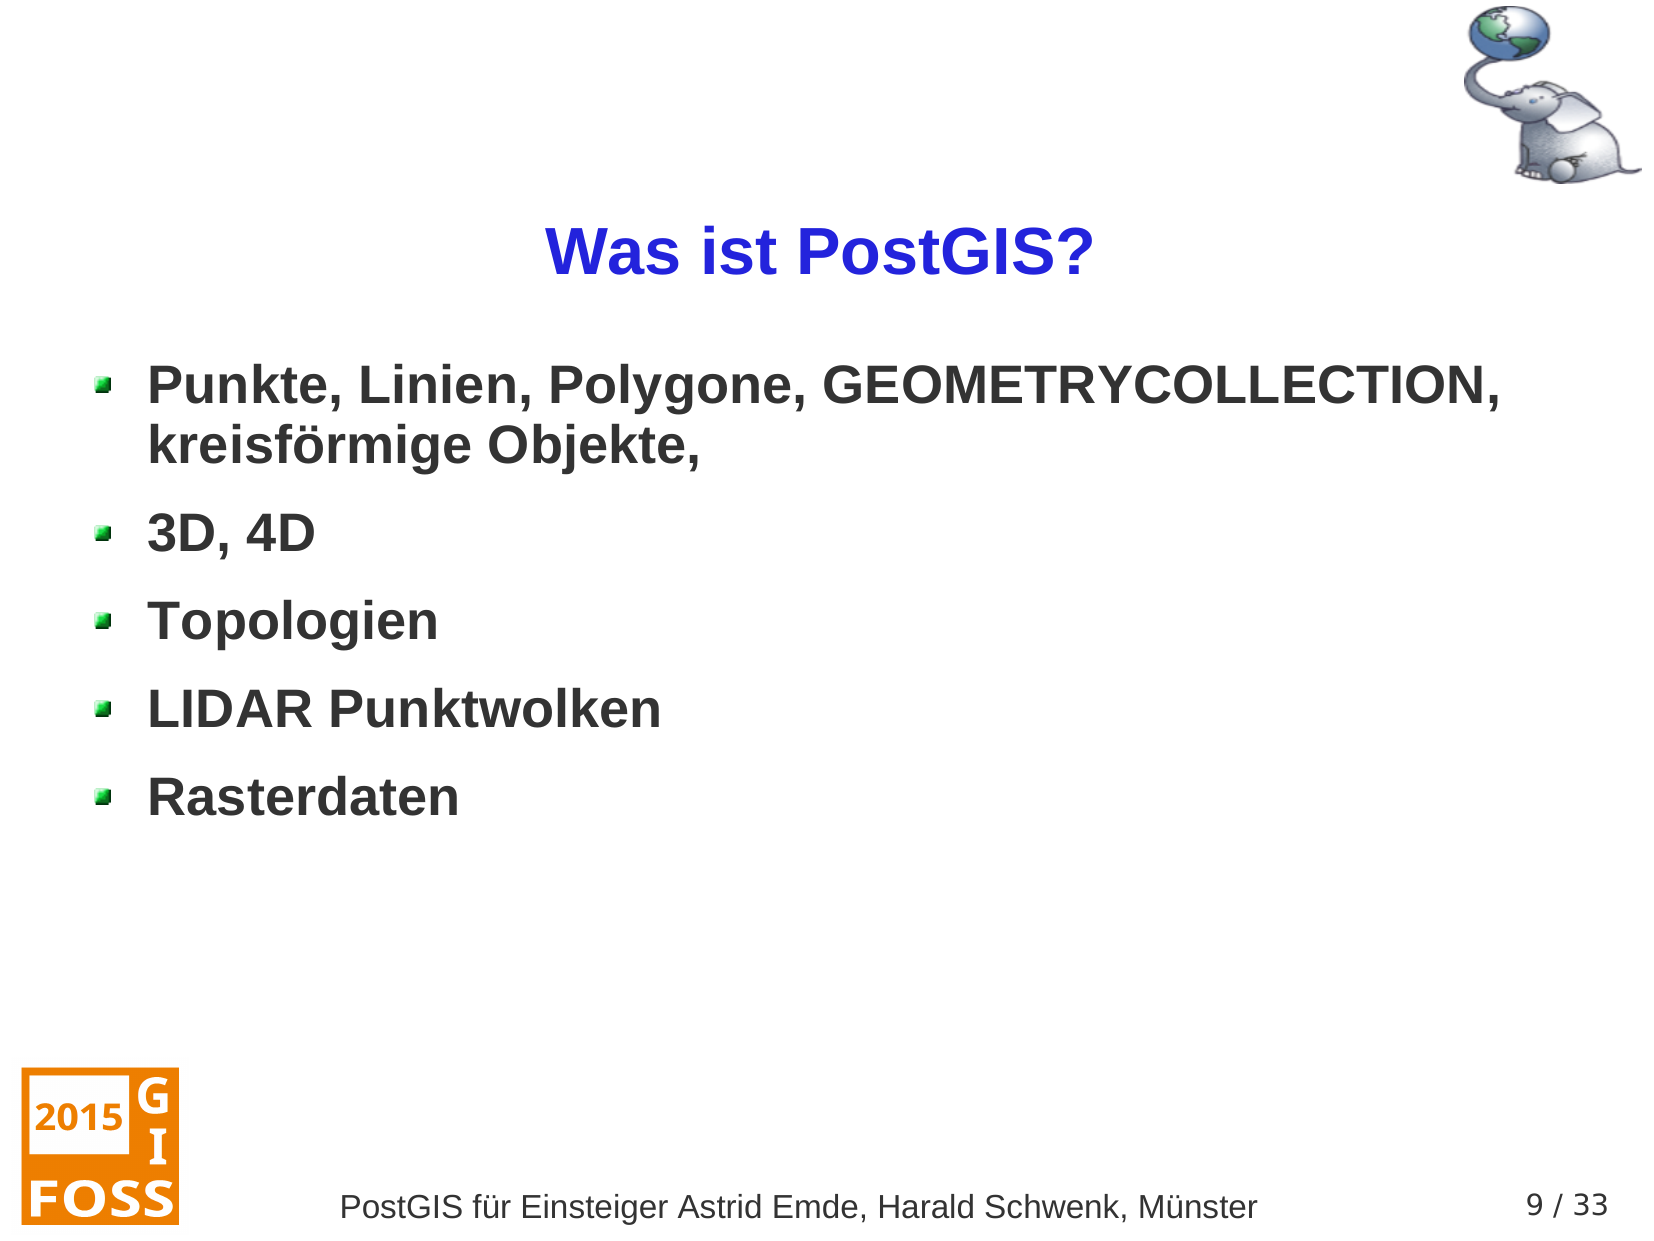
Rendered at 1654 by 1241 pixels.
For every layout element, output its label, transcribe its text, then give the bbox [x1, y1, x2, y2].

list Punkte, Linien, Polygone, GEOMETRYCOLLECTION, kreisförmige Objekte, 3D, 4D Topologien LIDAR Punktwolken Rasterdaten [76, 354, 1565, 1173]
picture [1464, 6, 1642, 184]
title Was ist PostGIS? [76, 177, 1565, 325]
picture [11, 1057, 189, 1235]
